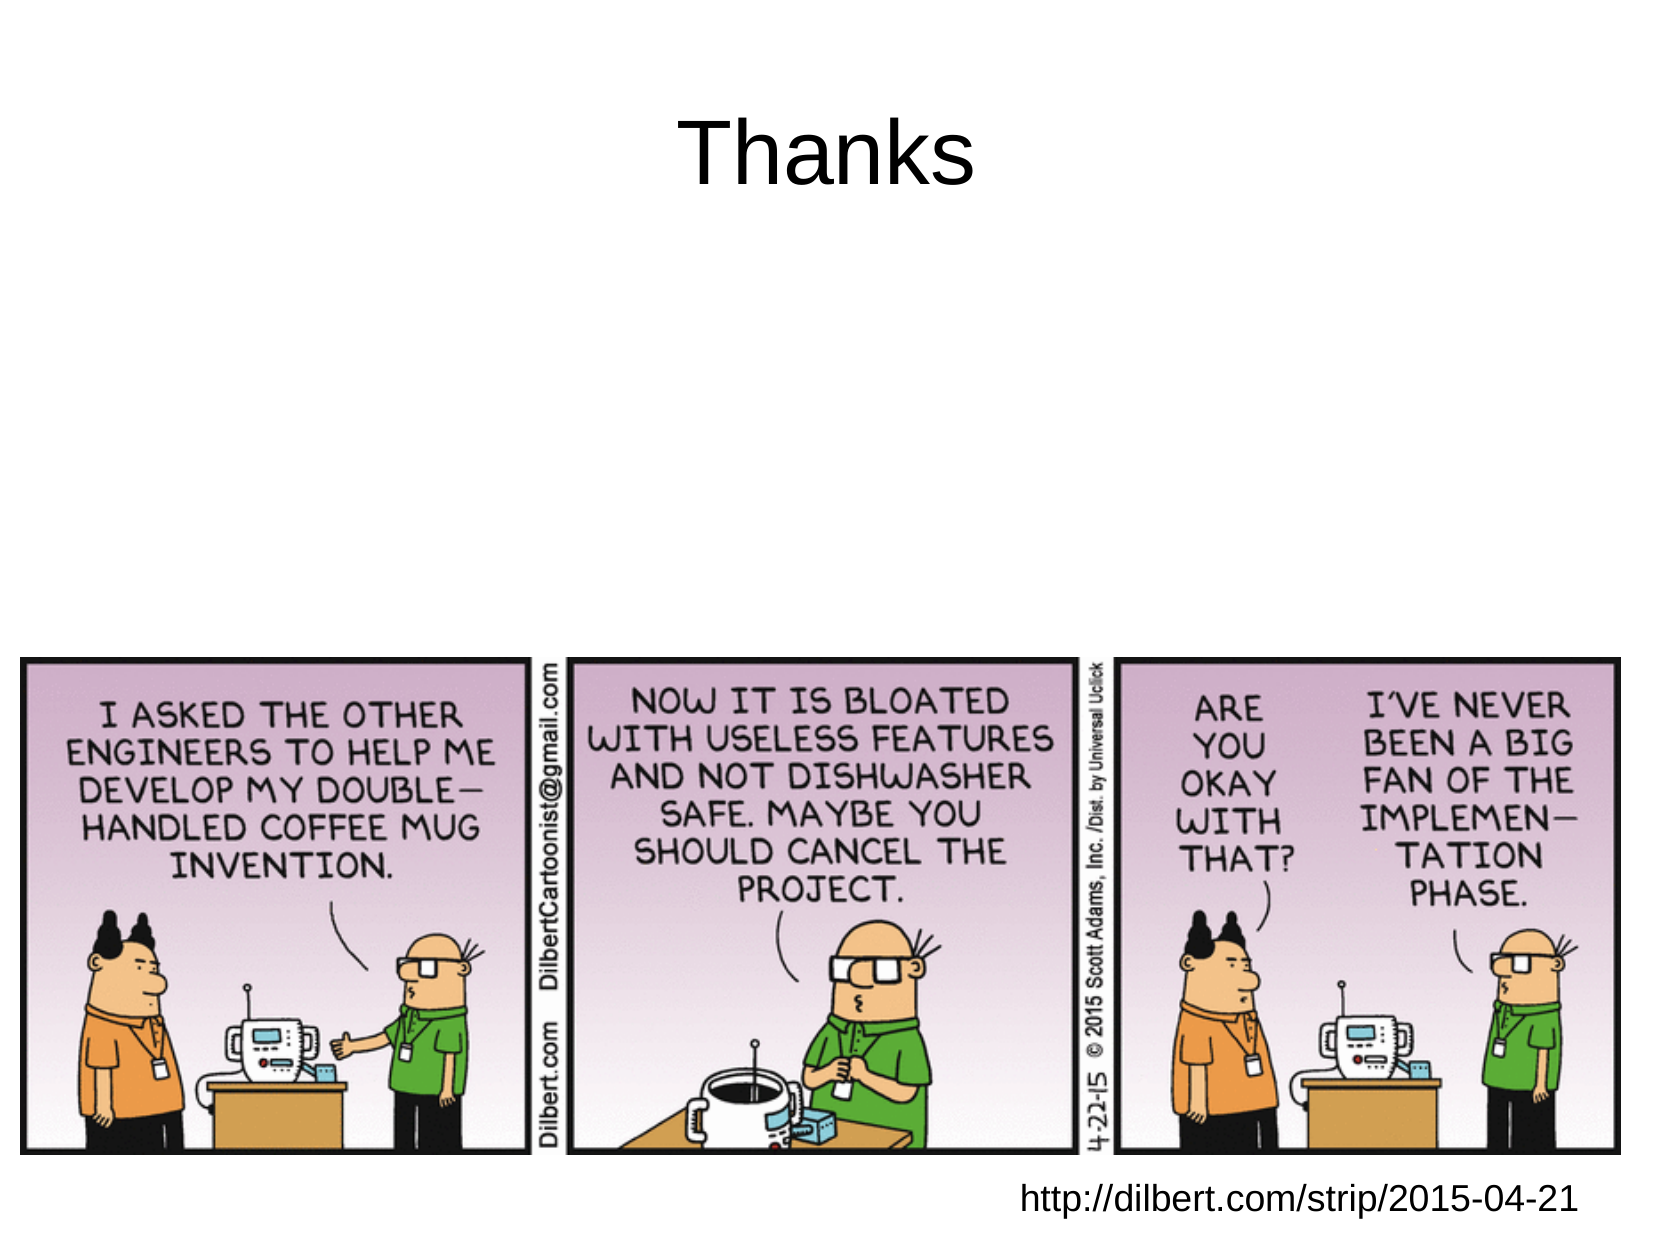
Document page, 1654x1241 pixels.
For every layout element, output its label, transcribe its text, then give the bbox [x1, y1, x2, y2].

title Thanks [82, 49, 1571, 257]
picture [20, 657, 1621, 1156]
text_box http://dilbert.com/strip/2015-04-21 [1005, 1170, 1636, 1227]
